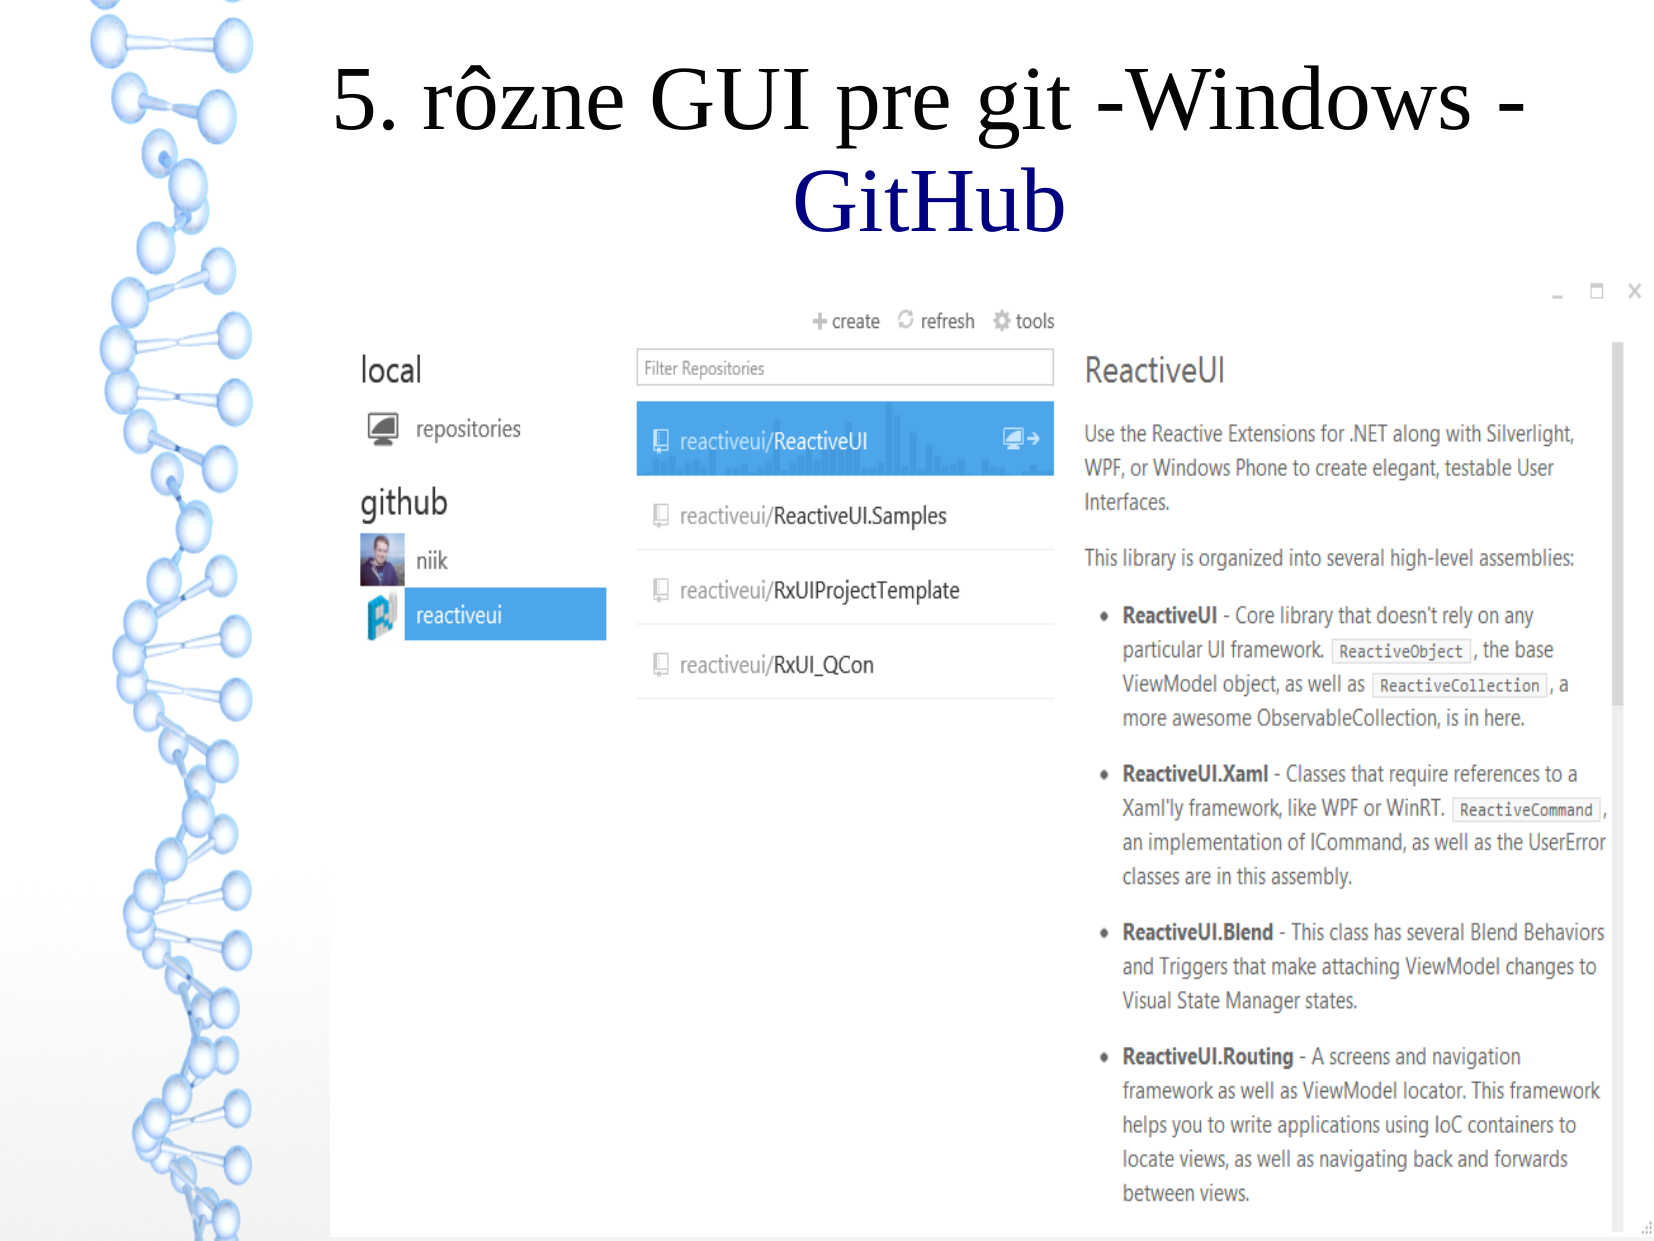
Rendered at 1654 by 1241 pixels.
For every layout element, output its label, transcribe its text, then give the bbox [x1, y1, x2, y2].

picture [0, 0, 1654, 1241]
title 5. rôzne GUI pre git -Windows -GitHub [265, 27, 1595, 272]
